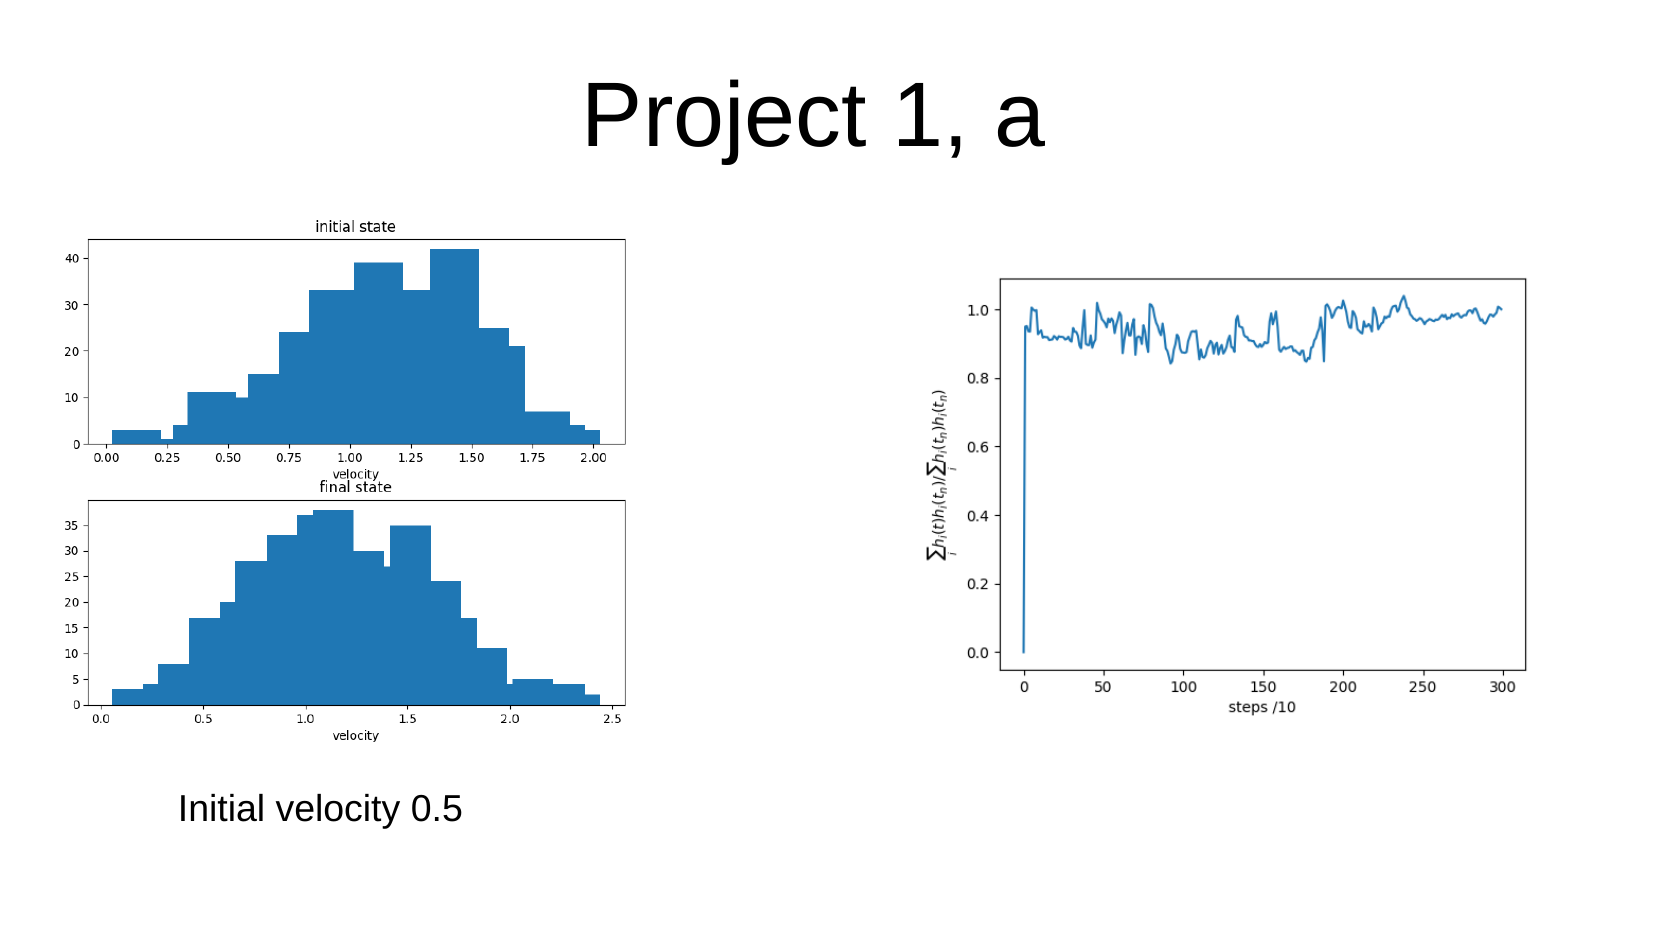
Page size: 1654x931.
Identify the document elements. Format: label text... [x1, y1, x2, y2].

text_box Initial velocity 0.5 [163, 780, 478, 837]
picture [915, 217, 1593, 726]
picture [55, 209, 646, 748]
title Project 1, a [82, 37, 1571, 193]
